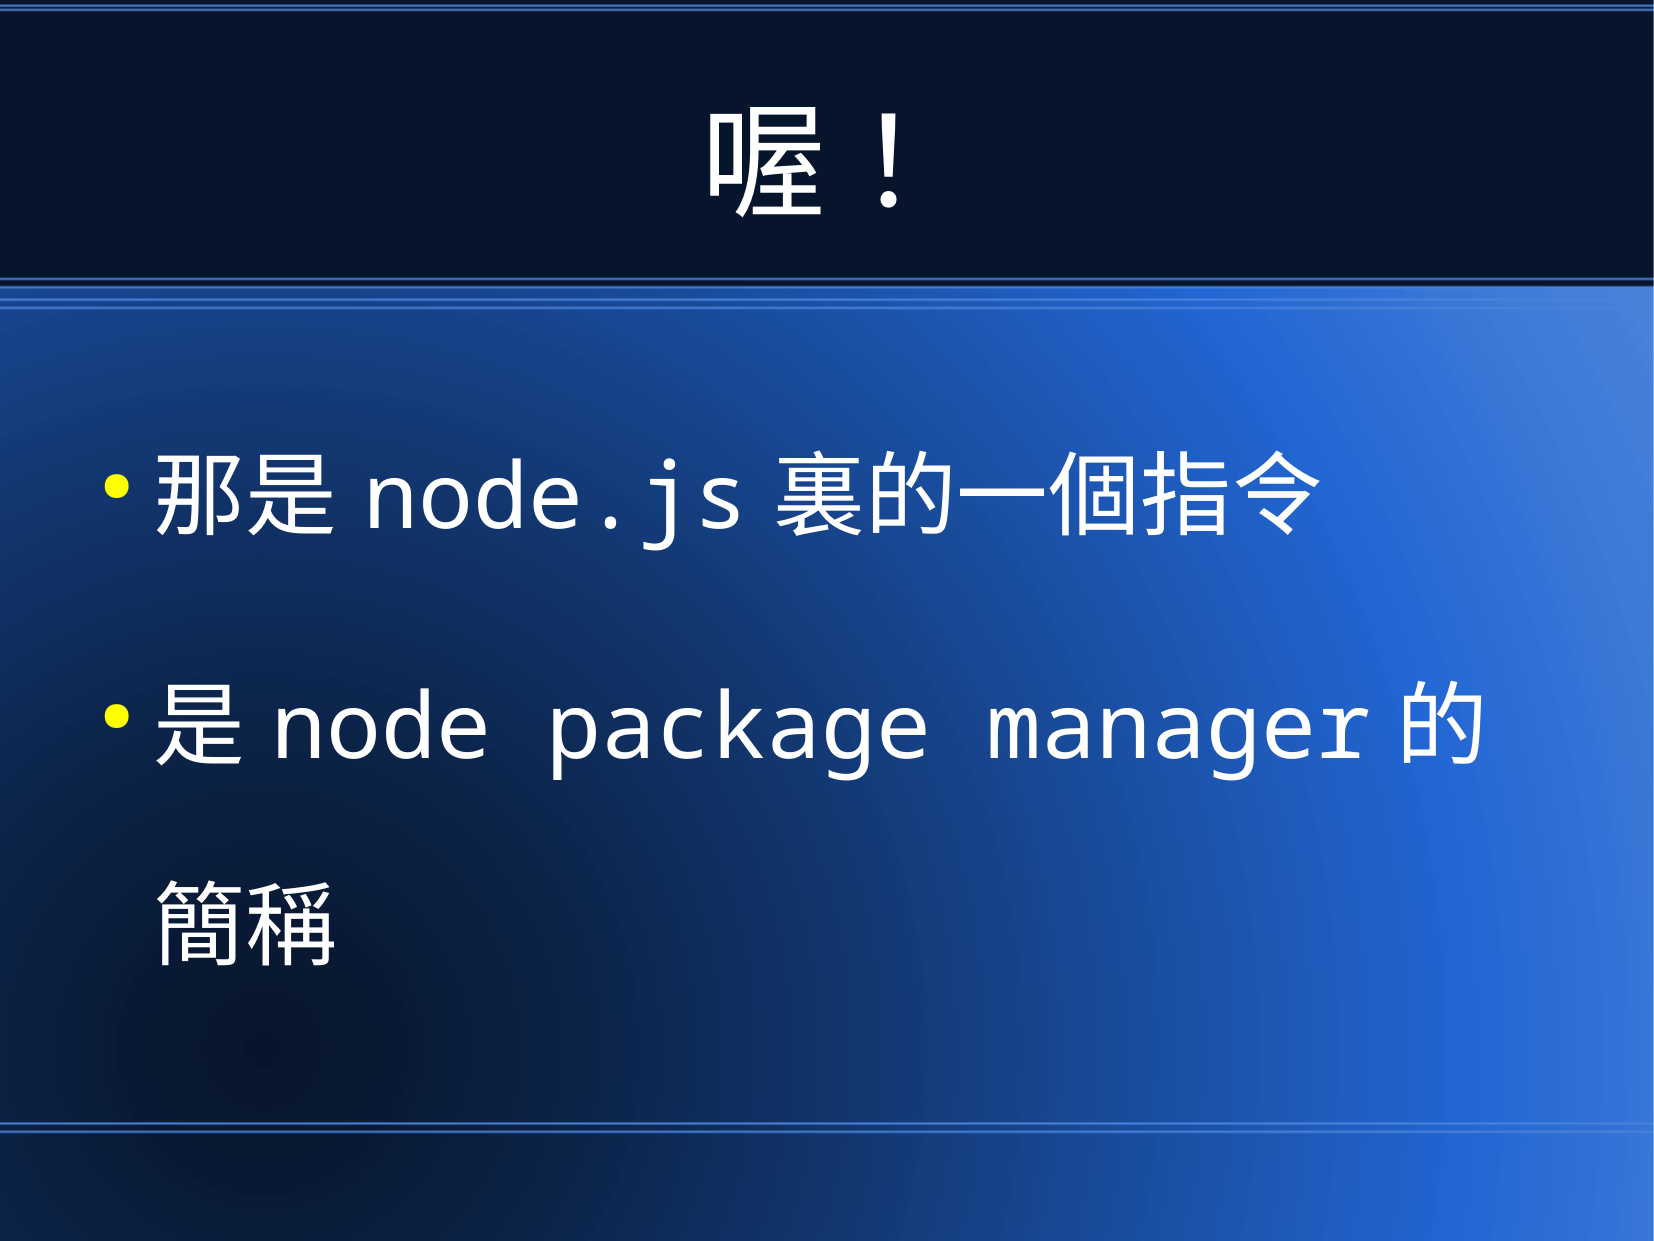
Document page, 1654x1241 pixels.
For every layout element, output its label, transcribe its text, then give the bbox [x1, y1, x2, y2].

list 那是node.js裏的一個指令 是node package manager的簡稱 [82, 355, 1571, 1241]
title 喔！ [82, 49, 1571, 257]
picture [0, 0, 1654, 1241]
